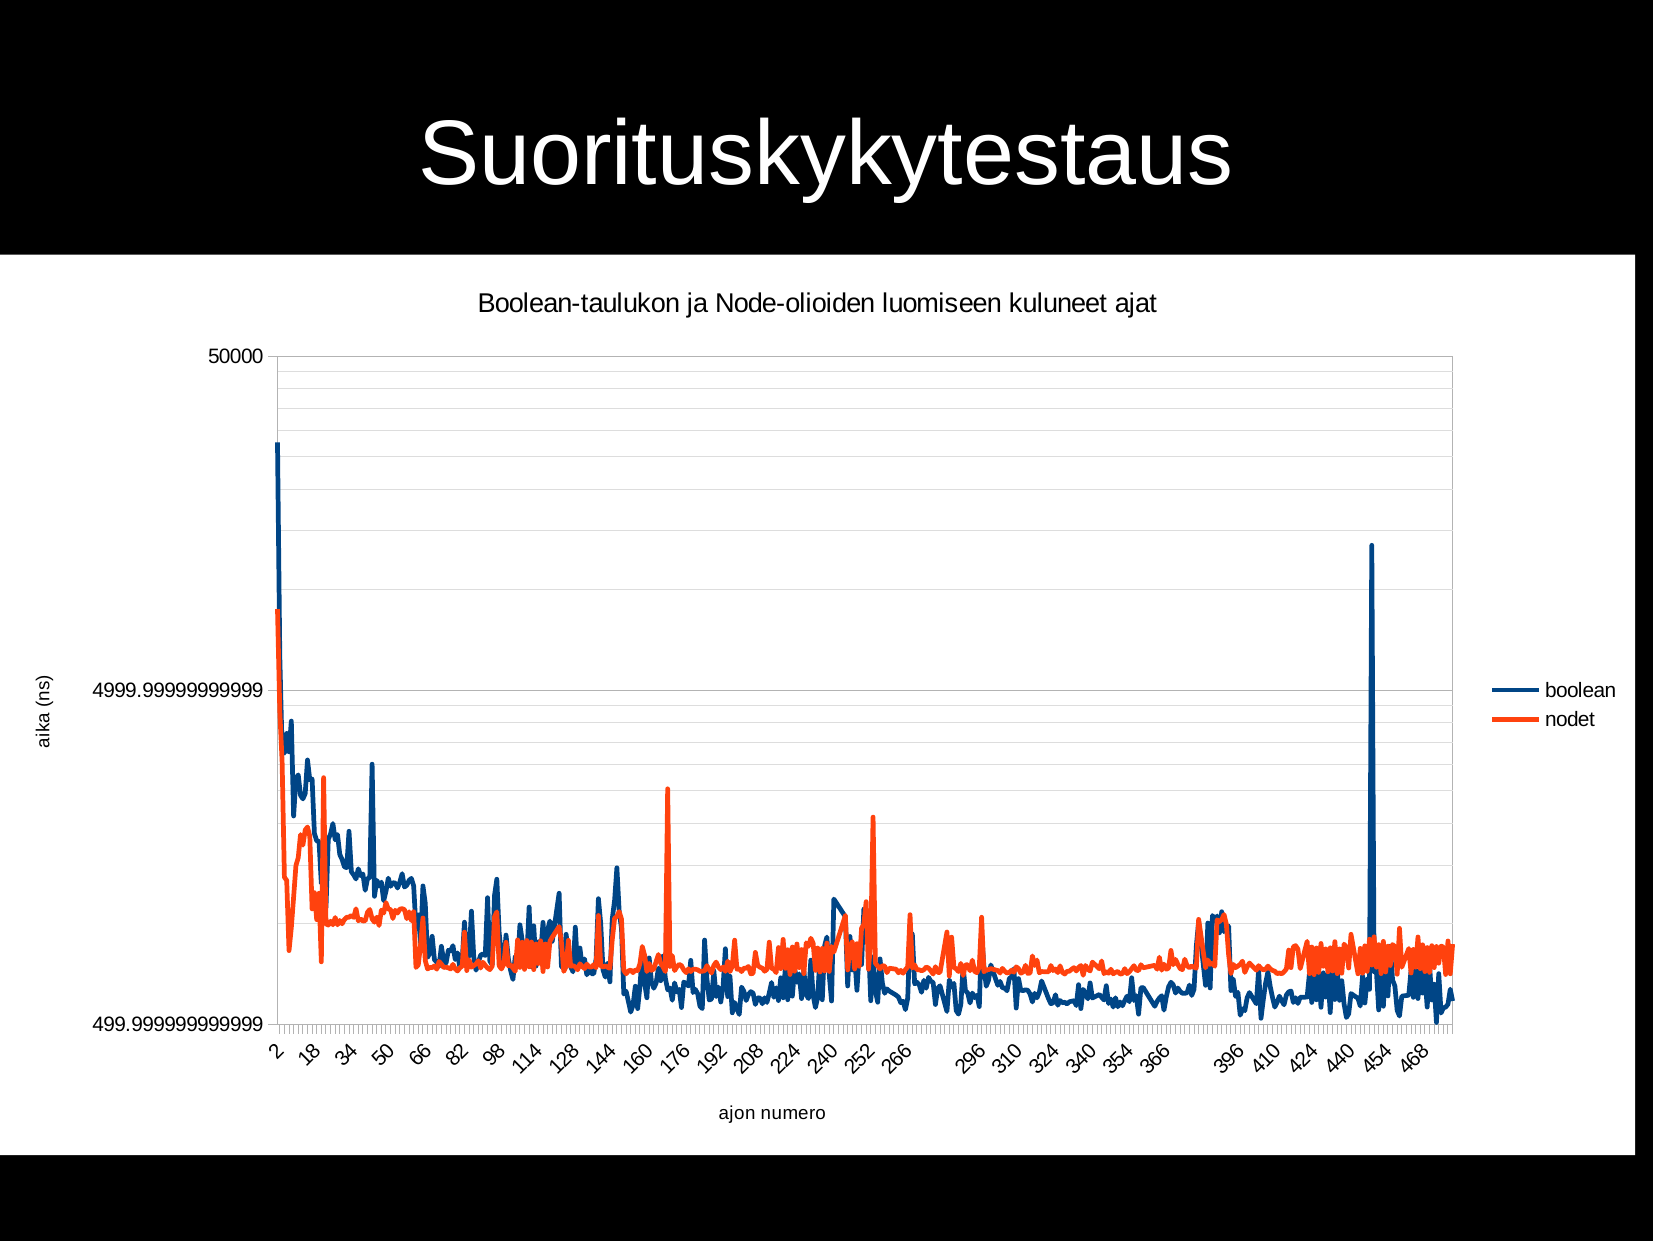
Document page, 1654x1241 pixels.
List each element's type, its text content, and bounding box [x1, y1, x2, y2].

chart [0, 254, 1636, 1156]
title Suorituskykytestaus [82, 49, 1571, 254]
